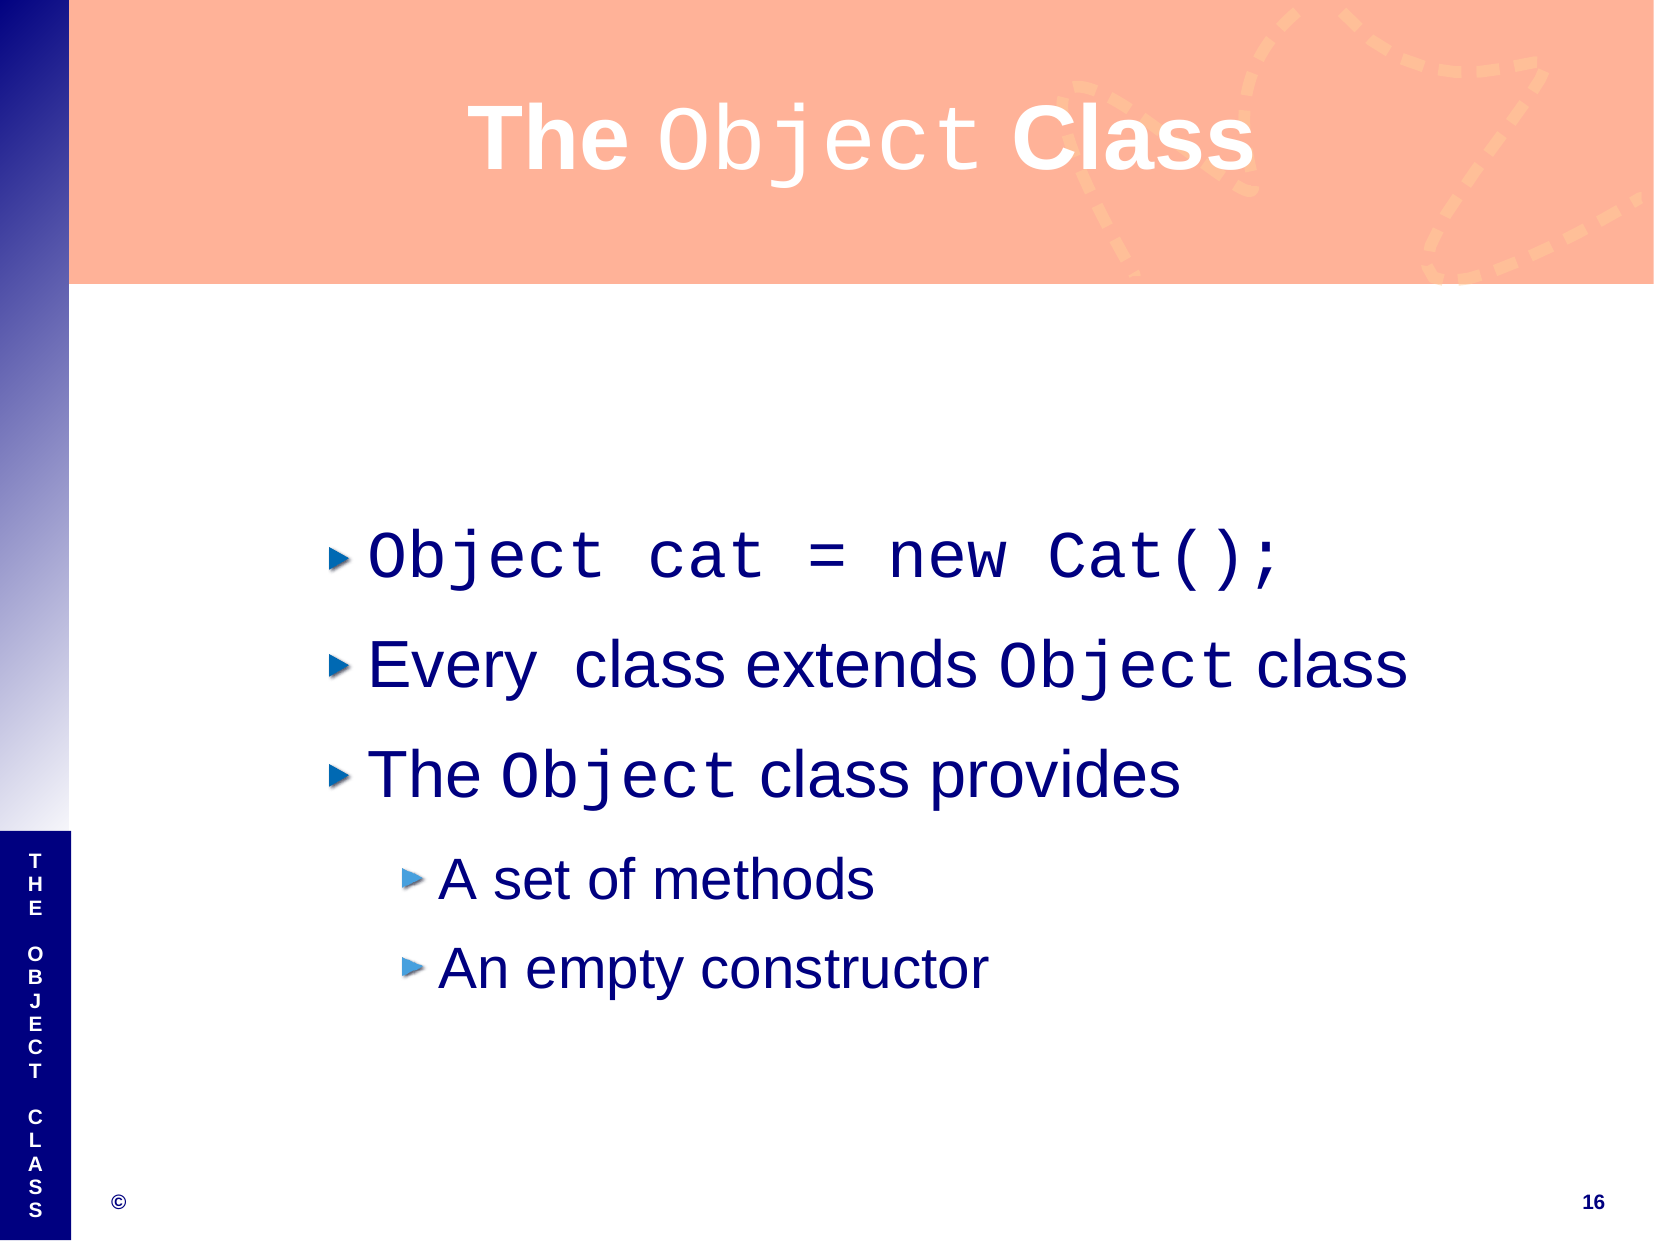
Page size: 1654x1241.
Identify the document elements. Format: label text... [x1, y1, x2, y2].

list Object cat = new Cat(); Every class extends Object class The Object class provides A set of methods An empty constructor [296, 521, 1428, 1000]
text_box T H E O B J E C T C L A S S [0, 830, 71, 1241]
title The Object Class [70, 37, 1654, 246]
